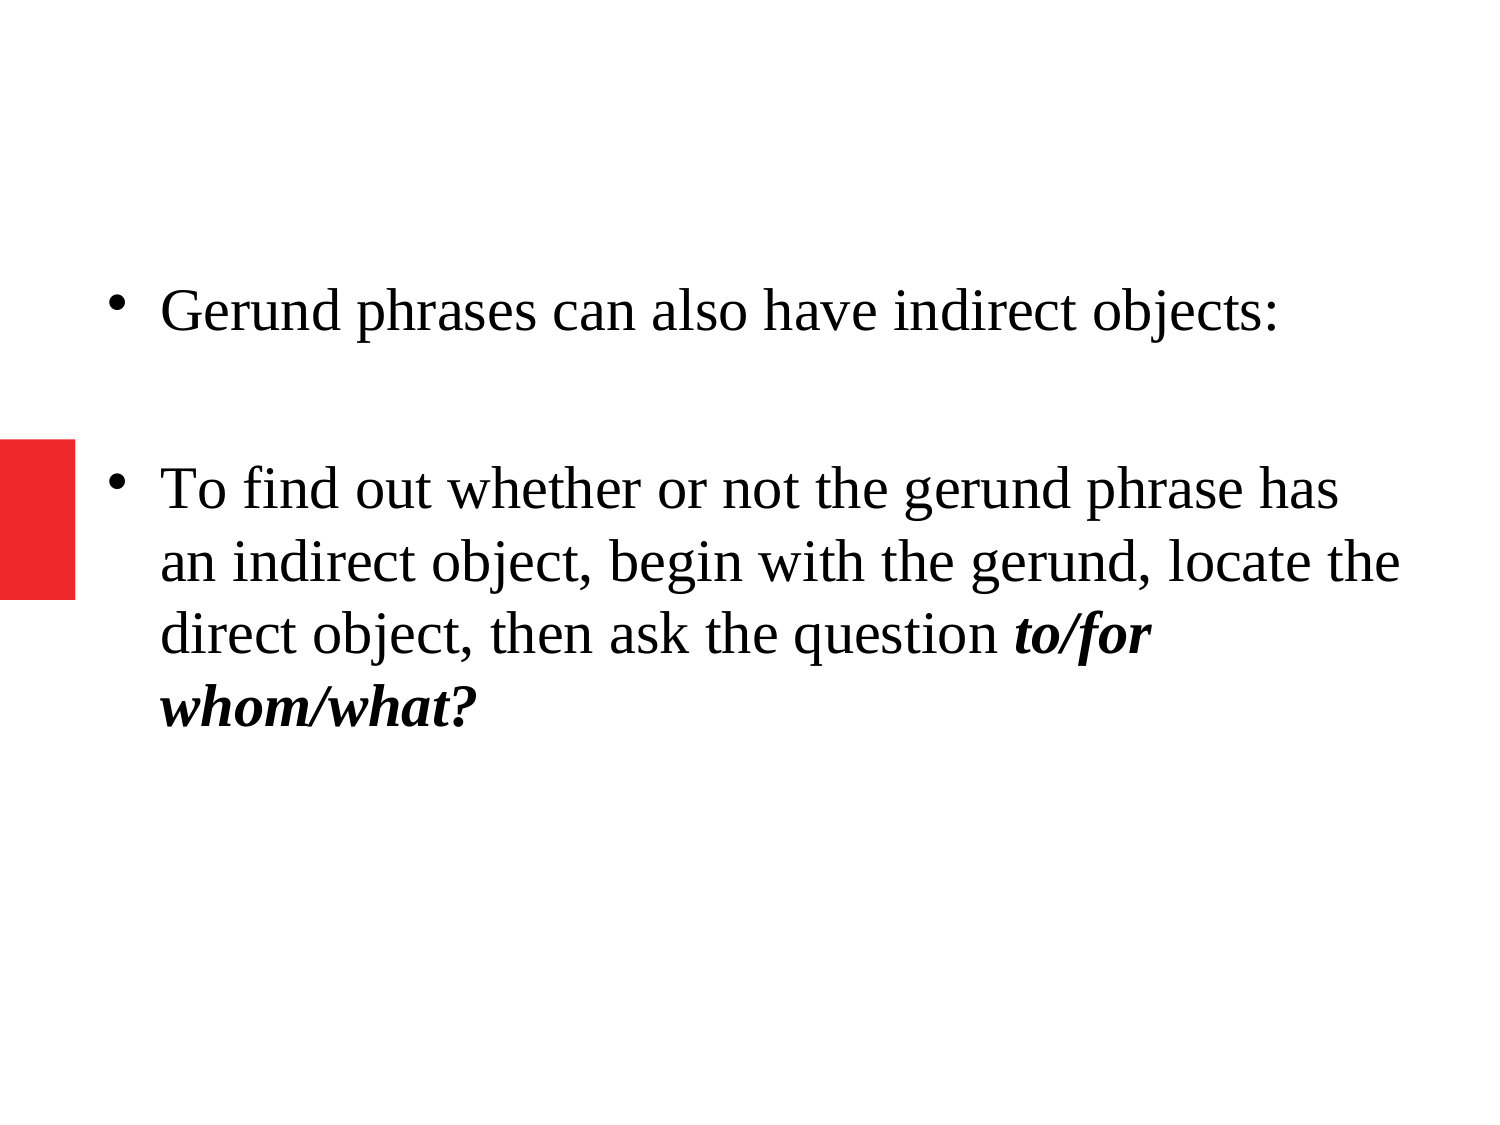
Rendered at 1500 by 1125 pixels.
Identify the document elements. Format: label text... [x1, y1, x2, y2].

text_box Gerund phrases can also have indirect objects: To find out whether or not the gerund phrase has an indirect object, begin with the gerund, locate the direct object, then ask the question to/for whom/what? [75, 262, 1426, 1006]
